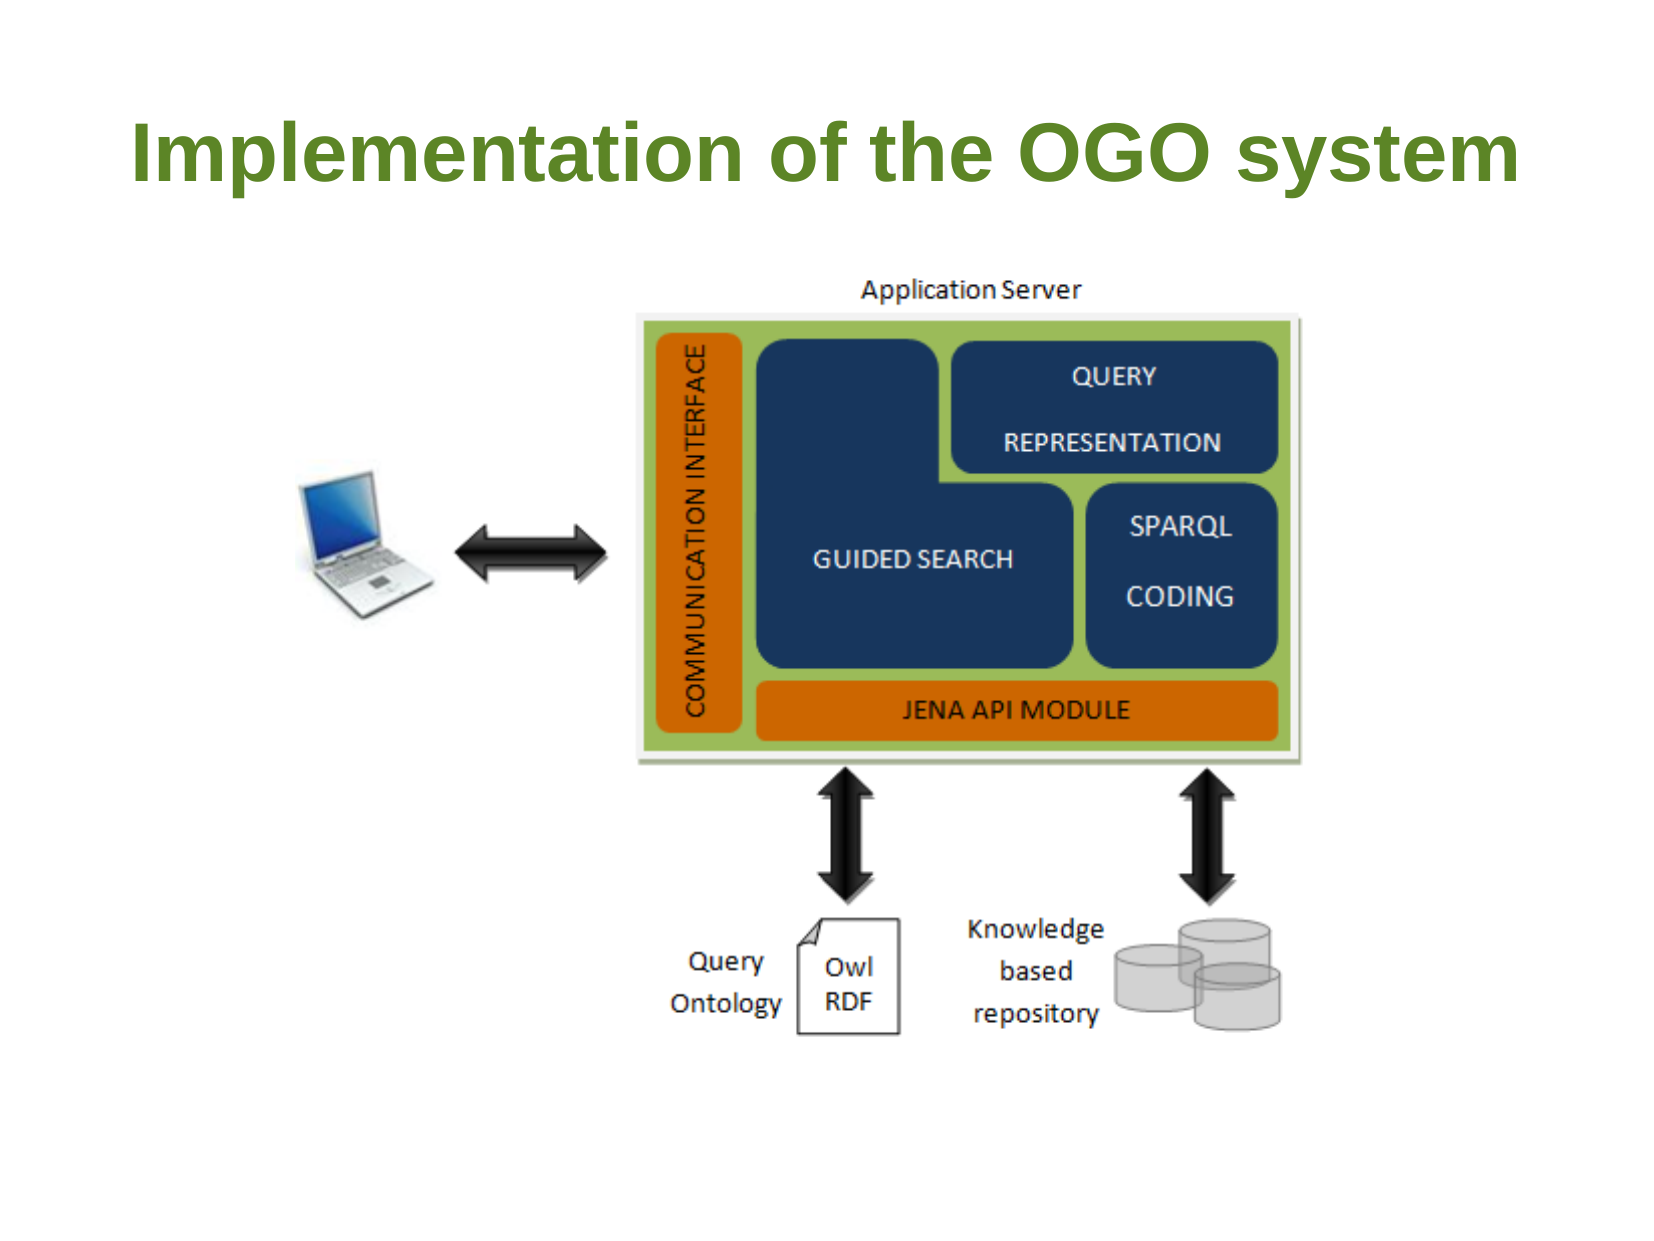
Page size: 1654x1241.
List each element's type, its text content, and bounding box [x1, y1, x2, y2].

title Implementation of the OGO system [82, 56, 1571, 250]
picture [295, 265, 1307, 1043]
